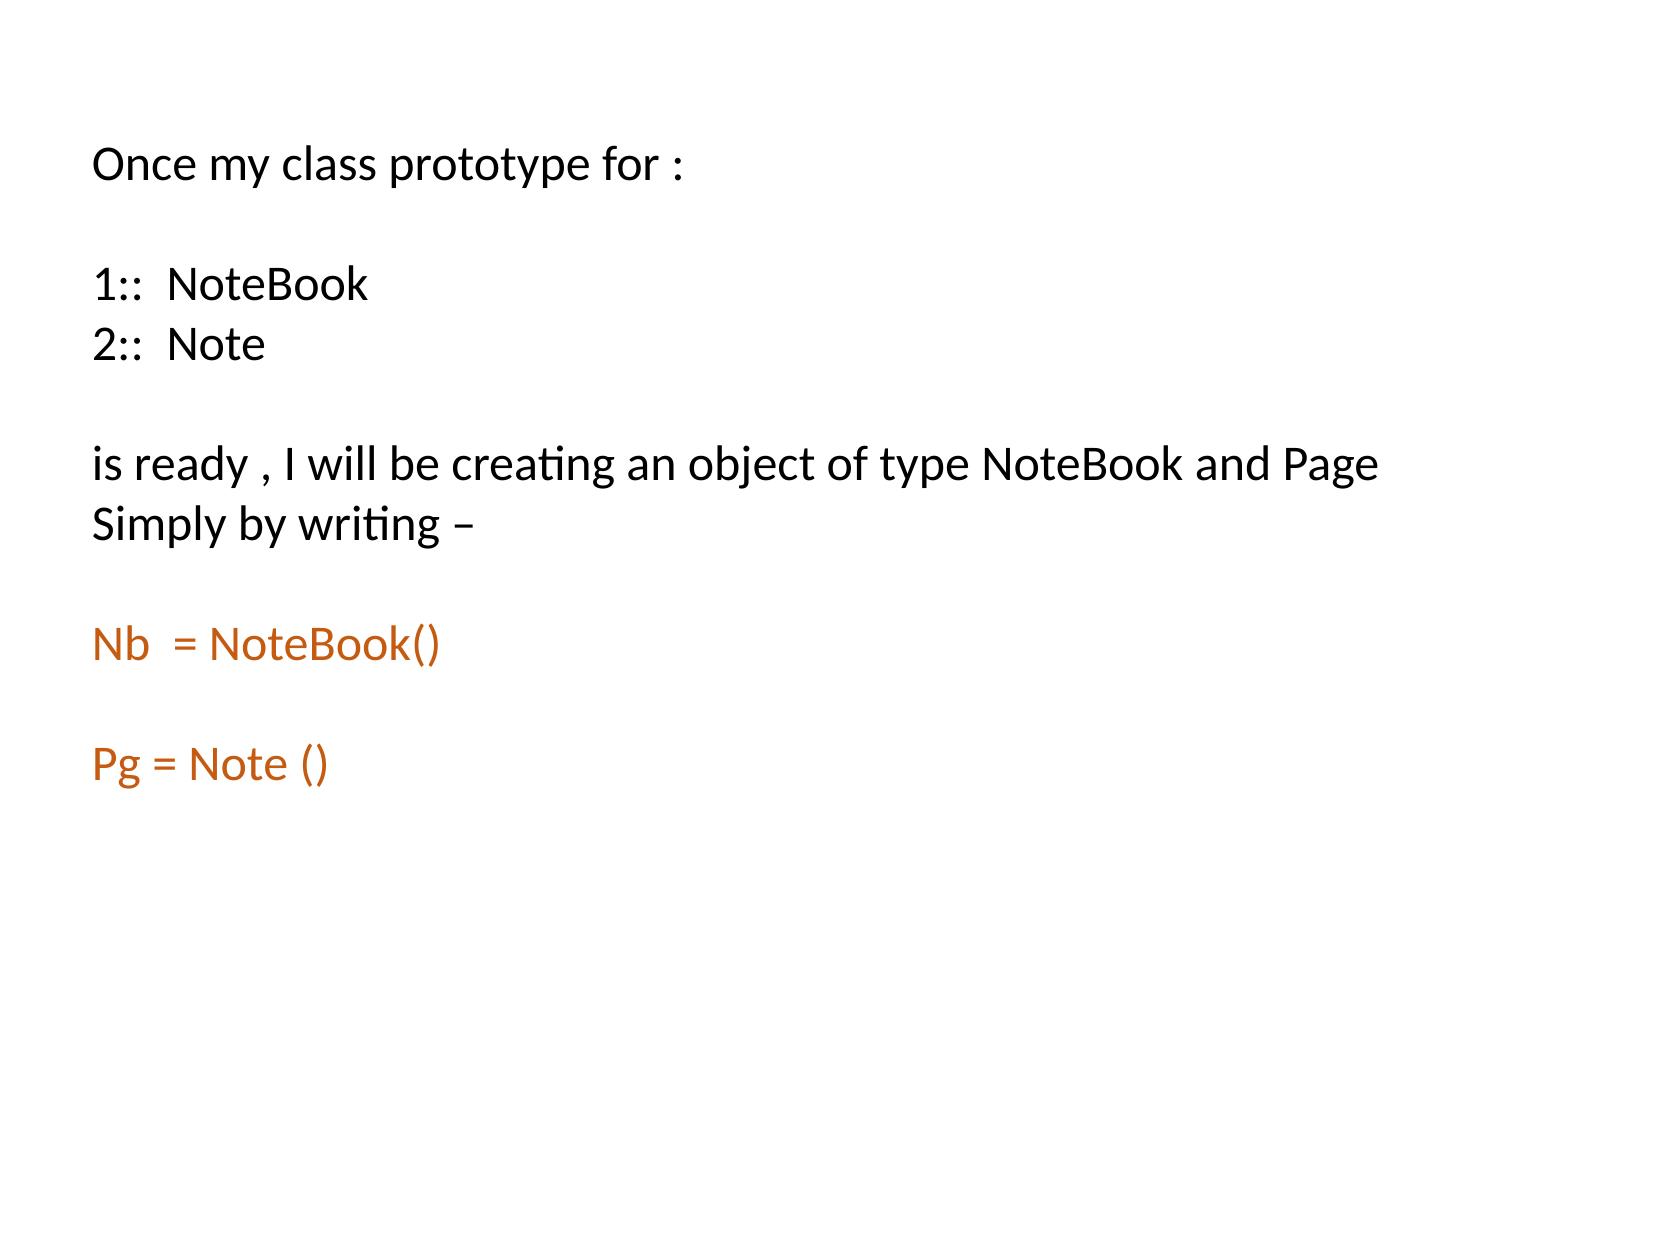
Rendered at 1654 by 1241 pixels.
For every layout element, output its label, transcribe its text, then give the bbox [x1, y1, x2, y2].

text_box Once my class prototype for : 1:: NoteBook 2:: Note is ready , I will be creating an object of type NoteBook and Page Simply by writing – Nb = NoteBook() Pg = Note () [76, 123, 1450, 866]
